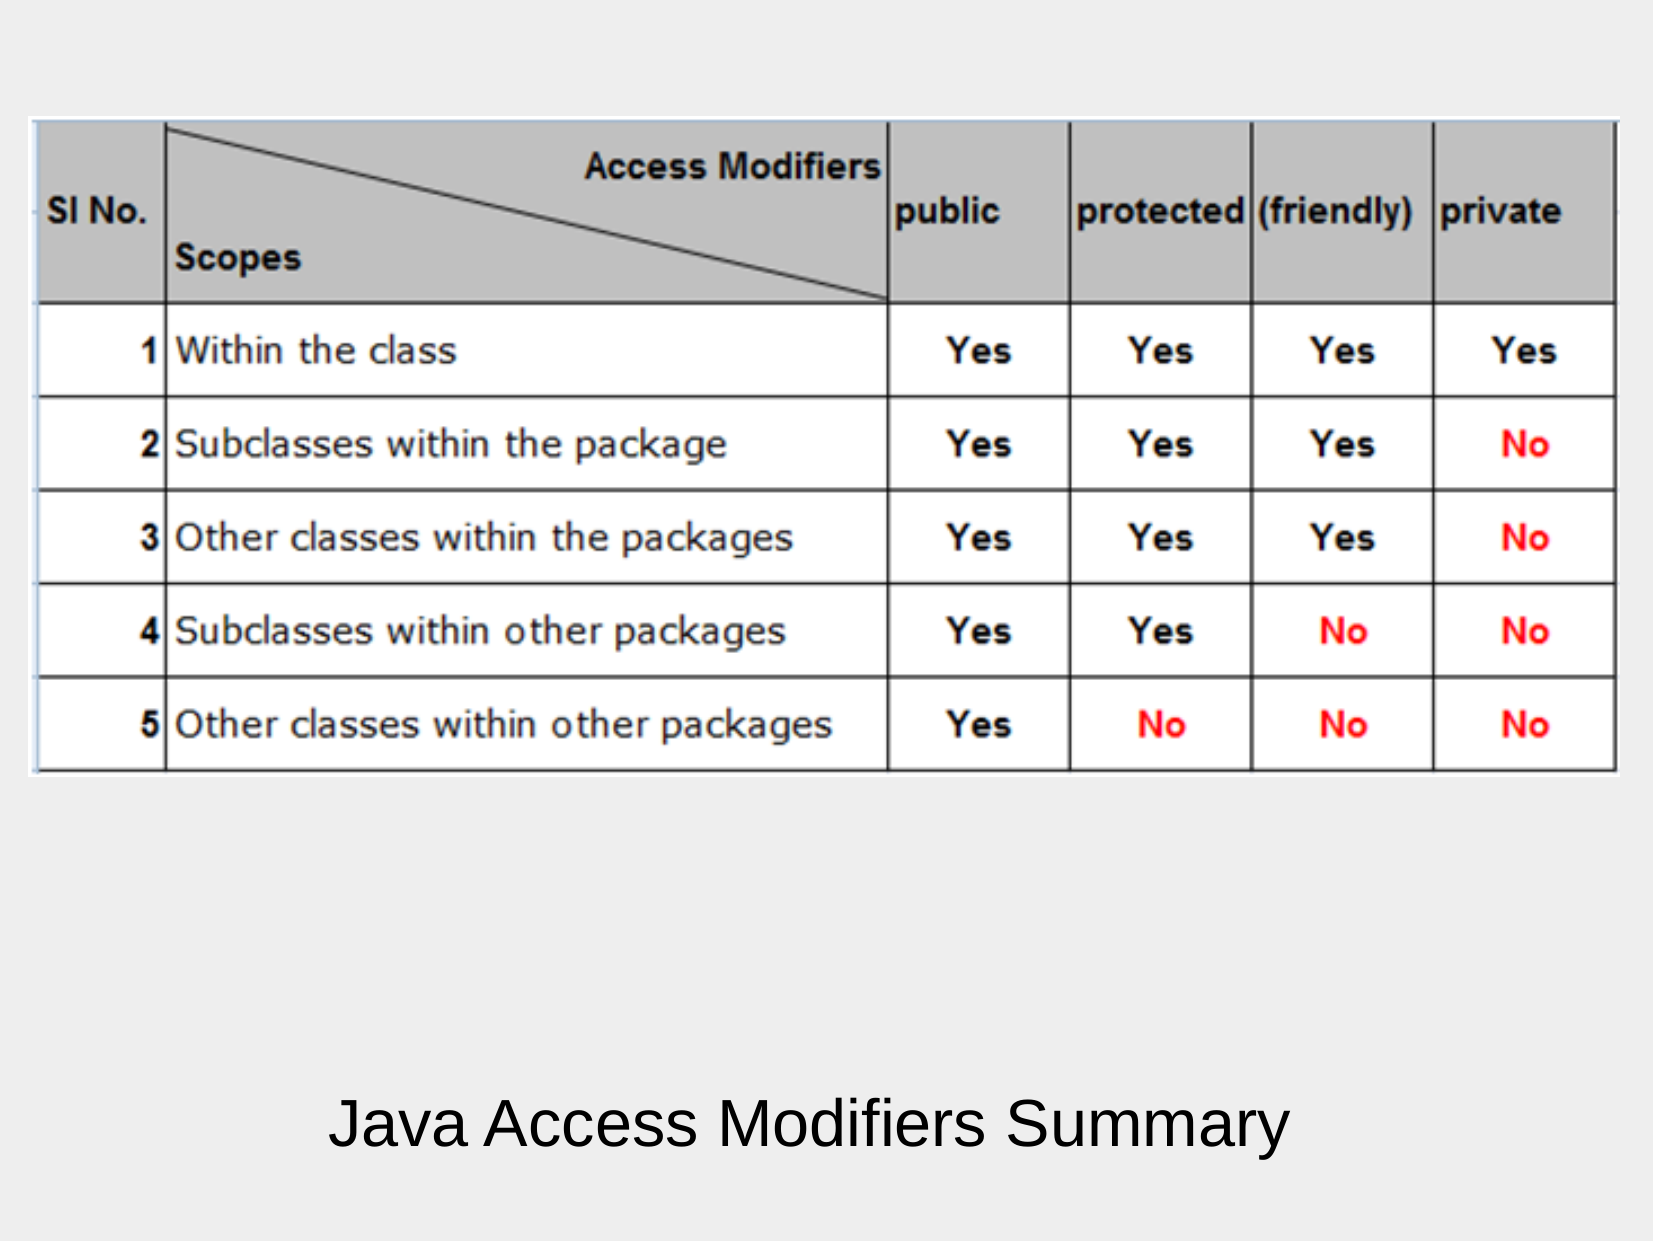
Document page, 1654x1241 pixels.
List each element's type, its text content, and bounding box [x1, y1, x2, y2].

picture [28, 116, 1620, 777]
text_box Java Access Modifiers Summary [195, 1078, 1426, 1168]
